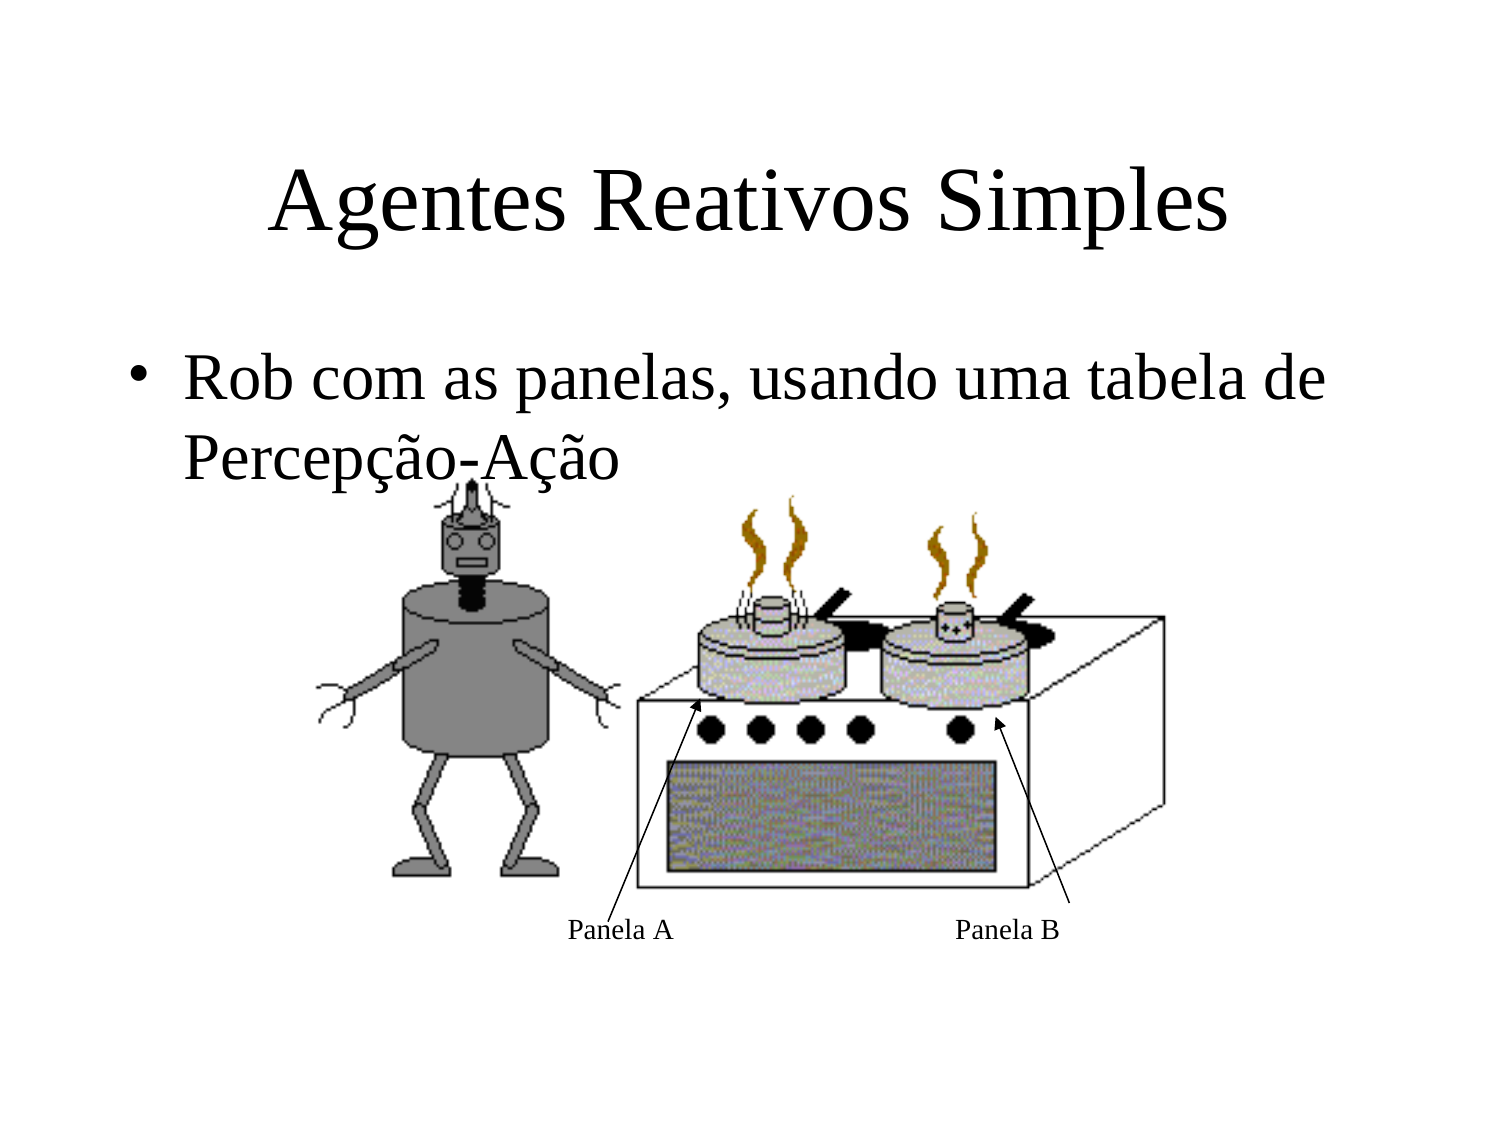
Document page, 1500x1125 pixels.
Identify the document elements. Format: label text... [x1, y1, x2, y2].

list Rob com as panelas, usando uma tabela de Percepção-Ação [112, 324, 1388, 513]
title Agentes Reativos Simples [112, 99, 1388, 288]
text_box Panela B [940, 903, 1076, 954]
text_box Panela A [552, 903, 689, 954]
picture [312, 474, 1175, 904]
